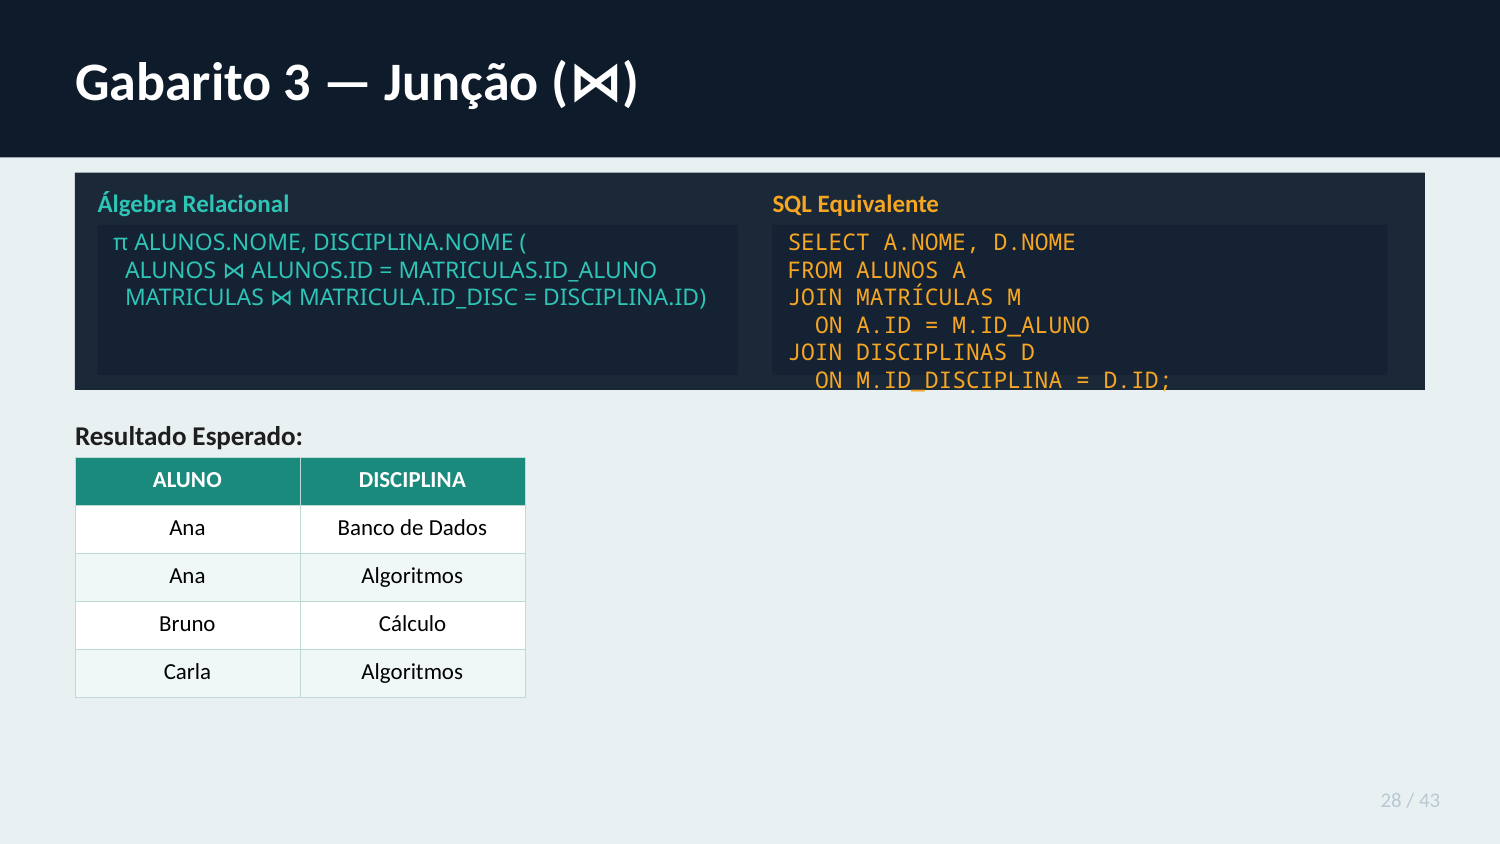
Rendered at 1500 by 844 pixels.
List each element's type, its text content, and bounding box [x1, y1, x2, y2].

text_box Resultado Esperado: [74, 412, 525, 457]
text_box SQL Equivalente [772, 179, 1388, 224]
table_cell Algoritmos [301, 554, 525, 601]
table_cell Ana [76, 506, 300, 553]
table_cell Algoritmos [301, 650, 525, 697]
text_box [0, 0, 1500, 158]
text_box Álgebra Relacional [97, 179, 713, 224]
table_cell Carla [76, 650, 300, 697]
table_header DISCIPLINA [301, 458, 525, 505]
table_cell Banco de Dados [301, 506, 525, 553]
table_header ALUNO [76, 458, 300, 505]
table_cell Bruno [76, 602, 300, 649]
text_box Gabarito 3 — Junção (⋈) [74, 22, 1425, 135]
text_box [74, 172, 1425, 390]
table_cell Cálculo [301, 602, 525, 649]
text_box 28 / 43 [1274, 772, 1455, 825]
text_box SELECT A.NOME, D.NOME FROM ALUNOS A JOIN MATRÍCULAS M ON A.ID = M.ID_ALUNO JOIN DISCIPLINAS D ON M.ID_DISCIPLINA = D.ID; [787, 228, 1373, 371]
table_cell Ana [76, 554, 300, 601]
text_box π ALUNOS.NOME, DISCIPLINA.NOME ( ALUNOS ⋈ ALUNOS.ID = MATRICULAS.ID_ALUNO MATRICULAS ⋈ MATRICULA.ID_DISC = DISCIPLINA.ID) [113, 228, 723, 371]
